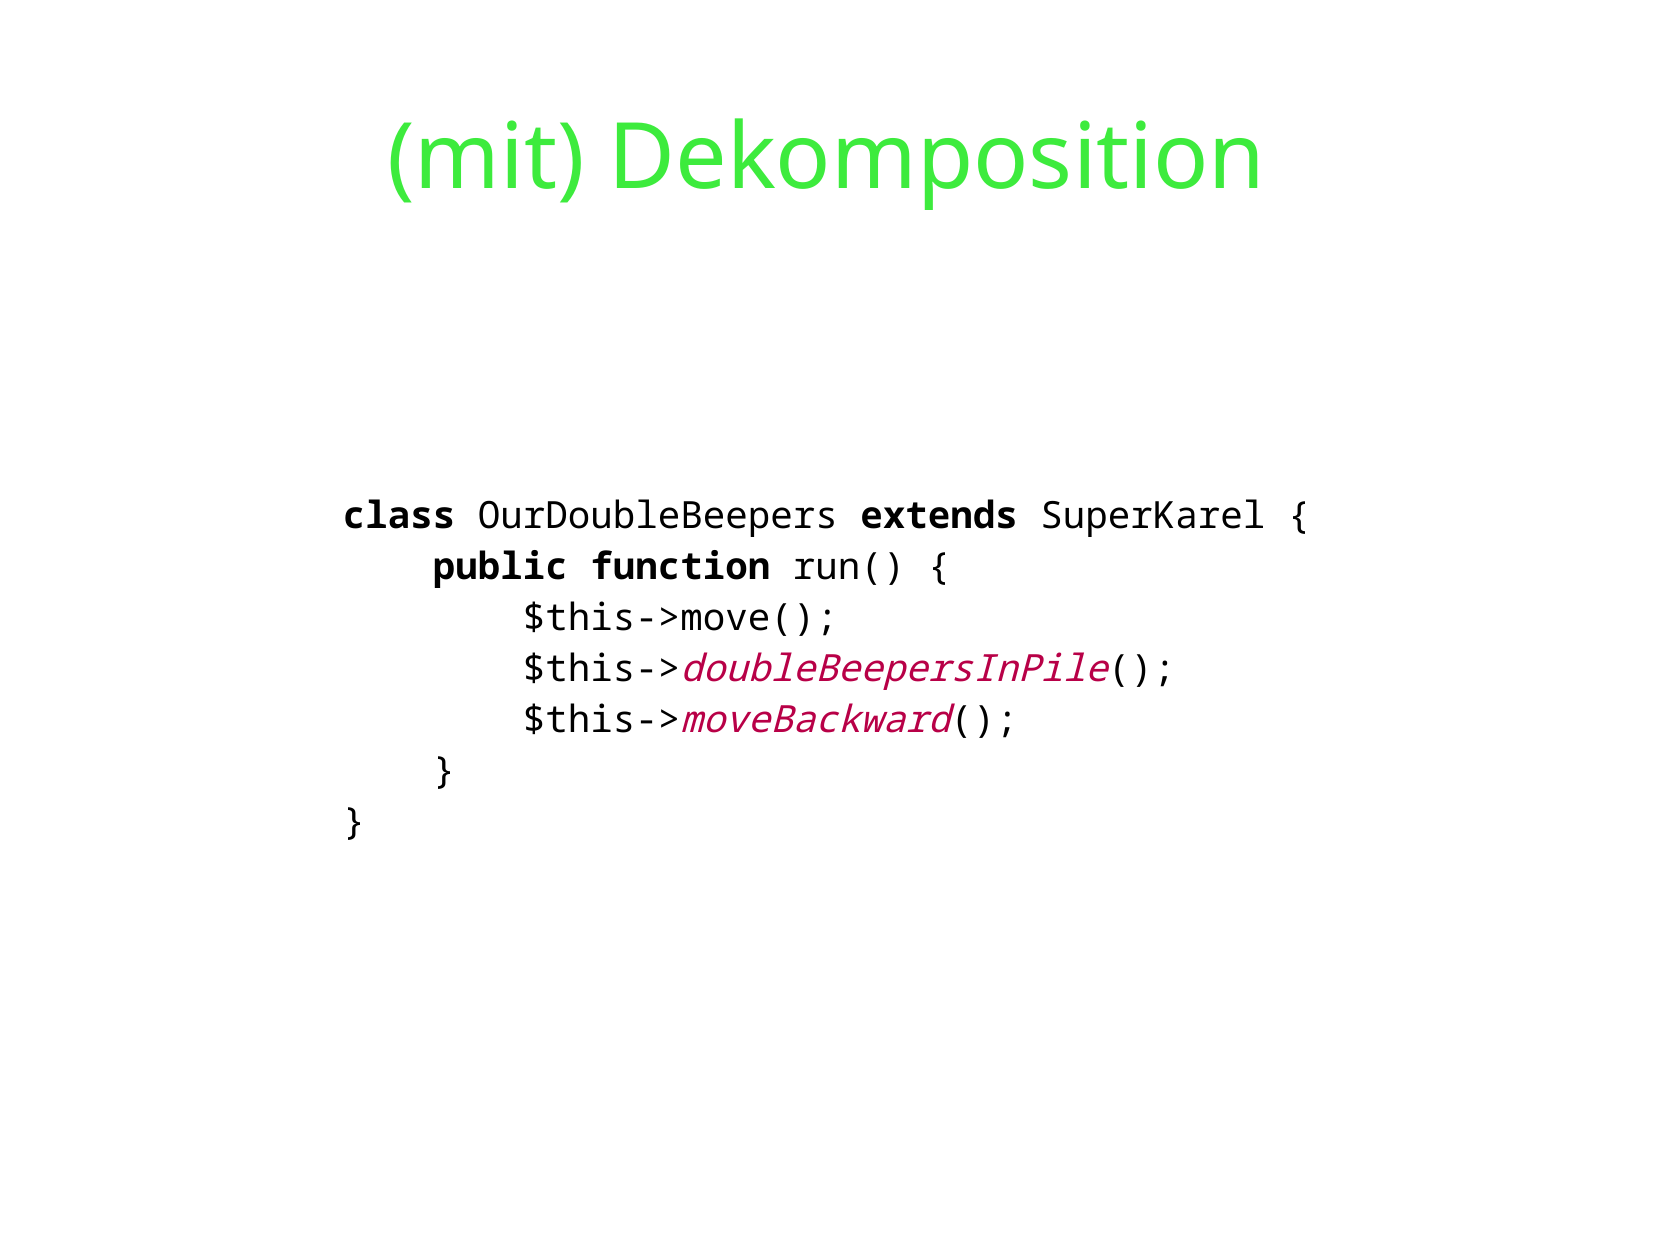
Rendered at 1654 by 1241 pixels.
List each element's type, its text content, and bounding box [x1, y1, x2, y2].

text_box class OurDoubleBeepers extends SuperKarel { public function run() { $this->move(); $this->doubleBeepersInPile(); $this->moveBackward(); } } [328, 481, 1326, 759]
title (mit) Dekomposition [82, 56, 1571, 250]
